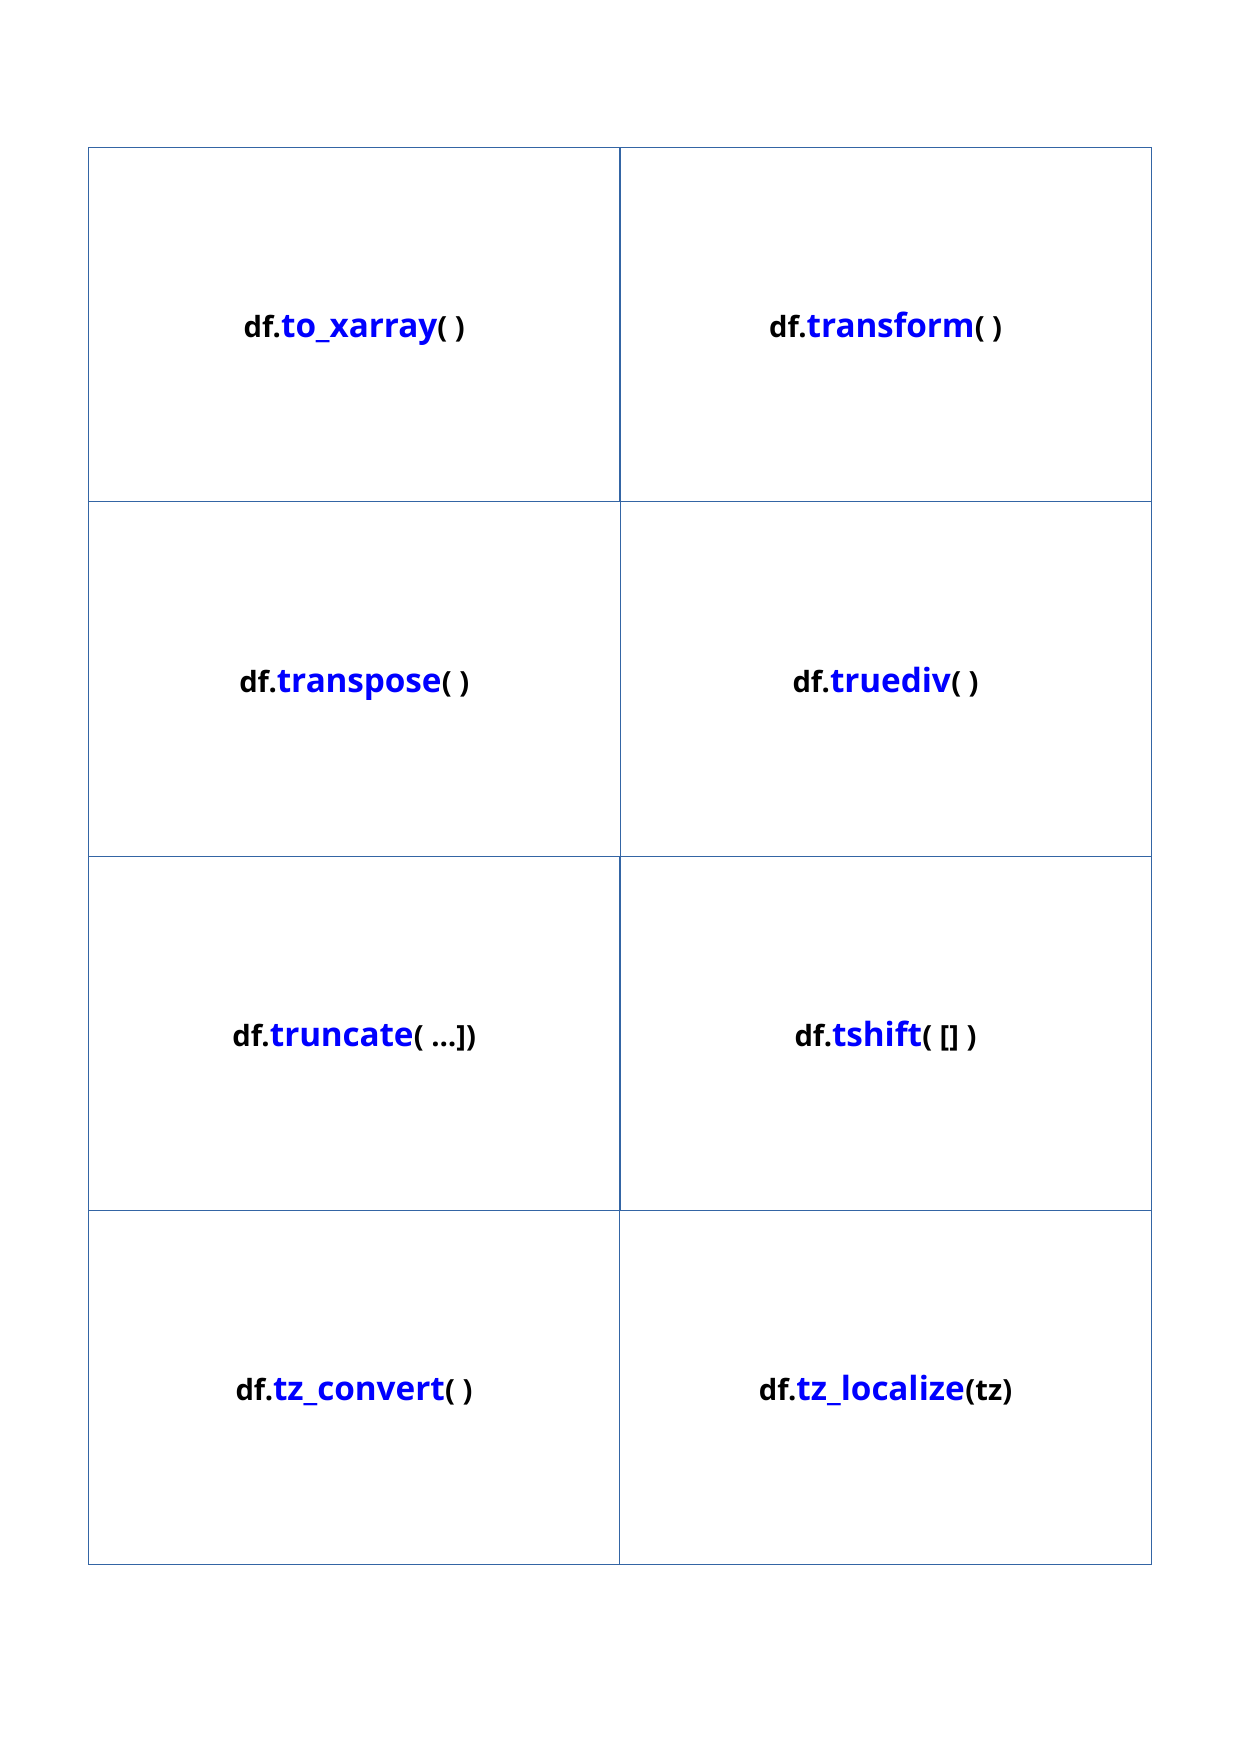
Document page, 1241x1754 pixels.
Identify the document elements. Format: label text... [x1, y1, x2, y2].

text_box df.transpose( ) [88, 501, 620, 856]
text_box df.truncate( …]) [88, 856, 620, 1210]
text_box df.tz_convert( ) [88, 1210, 619, 1565]
text_box df.transform( ) [620, 147, 1152, 501]
text_box df.to_xarray( ) [88, 147, 620, 501]
text_box df.truediv( ) [620, 501, 1152, 856]
text_box df.tshift( [] ) [620, 856, 1152, 1210]
text_box df.tz_localize(tz) [619, 1210, 1152, 1565]
